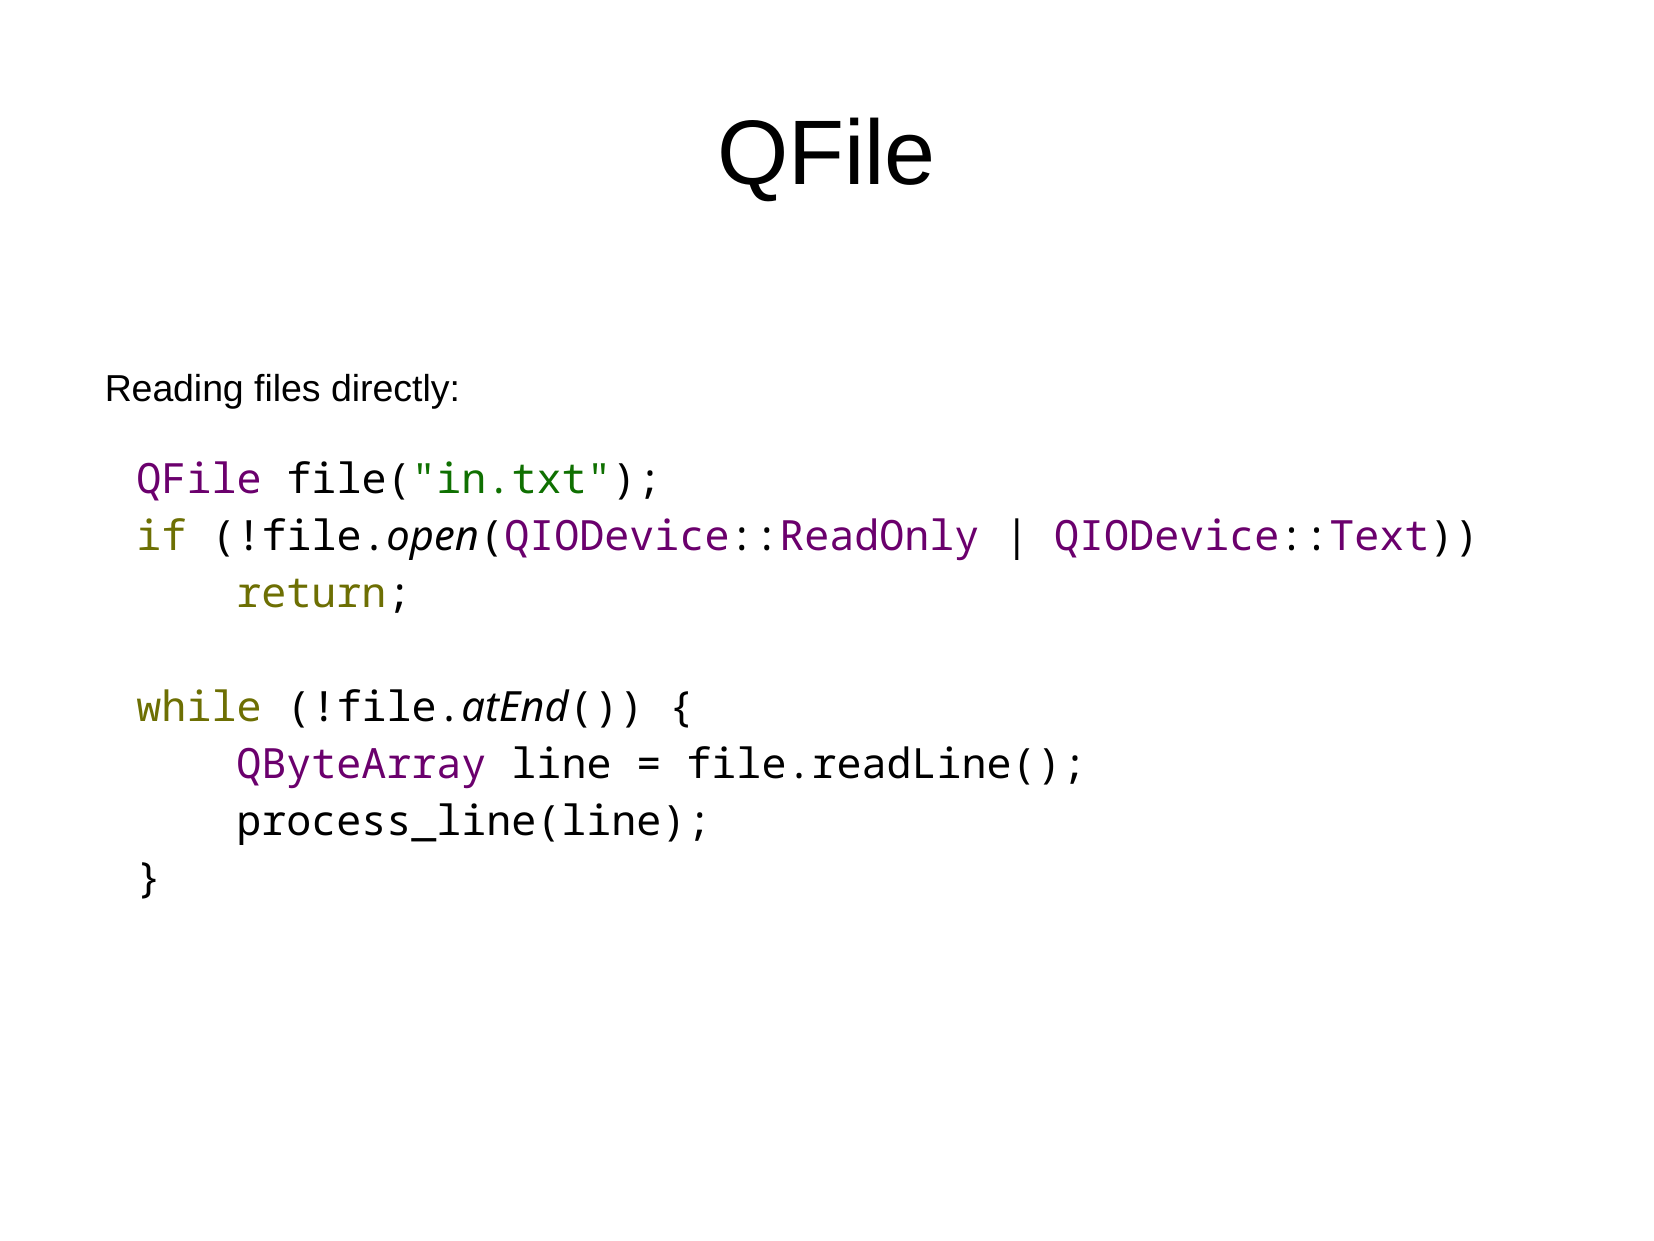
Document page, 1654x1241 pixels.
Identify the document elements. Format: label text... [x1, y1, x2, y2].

text_box Reading files directly: [90, 360, 476, 417]
title QFile [82, 49, 1571, 257]
text_box QFile file("in.txt"); if (!file.open(QIODevice::ReadOnly | QIODevice::Text)) return; while (!file.atEnd()) { QByteArray line = file.readLine(); process_line(line); } [121, 441, 1532, 800]
